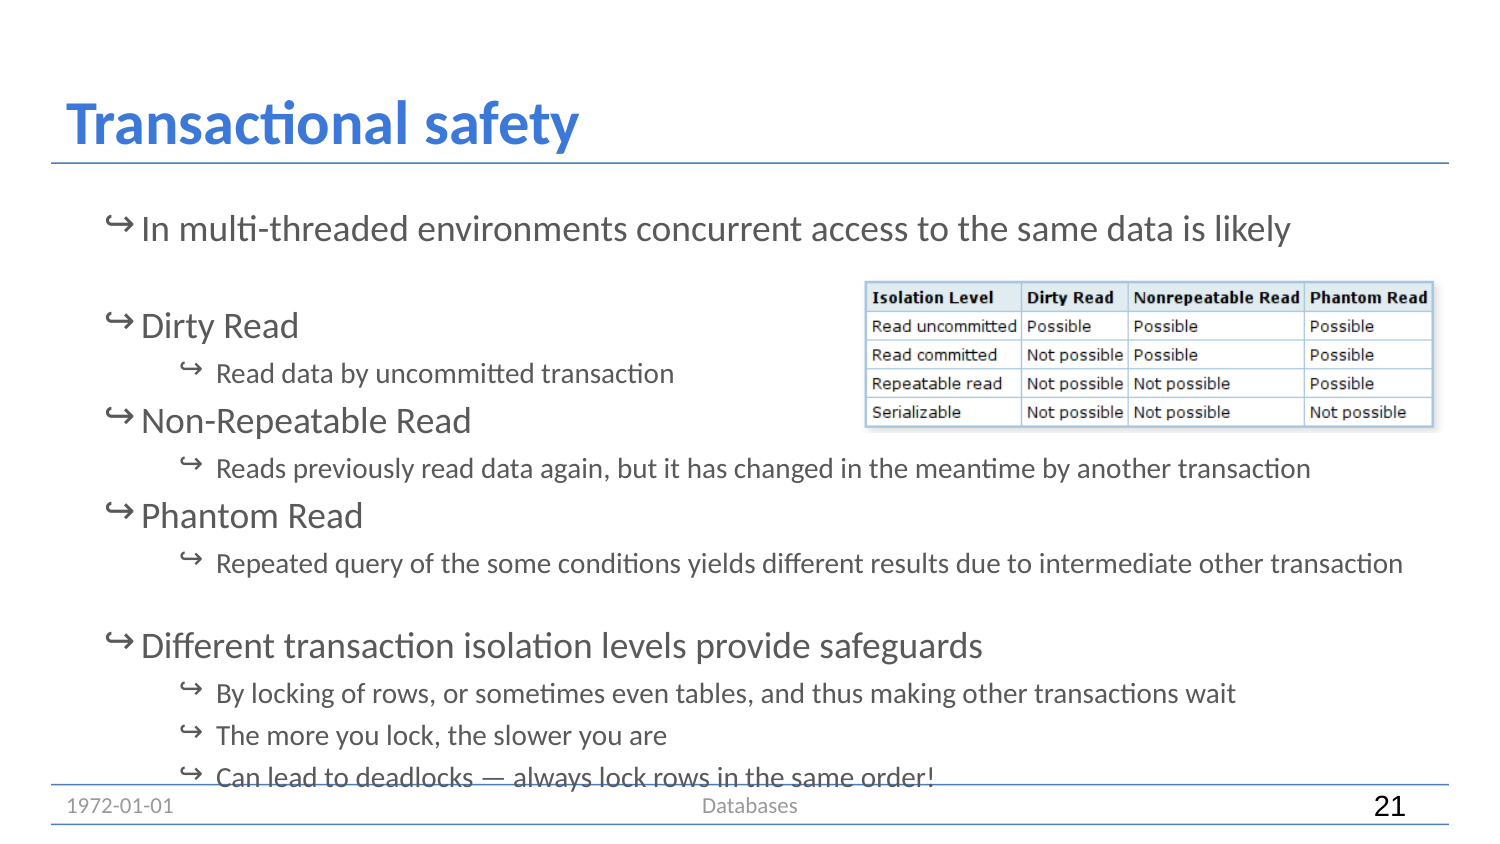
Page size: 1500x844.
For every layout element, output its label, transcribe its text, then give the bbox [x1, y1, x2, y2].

list In multi-threaded environments concurrent access to the same data is likely Dirty Read Read data by uncommitted transaction Non-Repeatable Read Reads previously read data again, but it has changed in the meantime by another transaction Phantom Read Repeated query of the some conditions yields different results due to intermediate other transaction Different transaction isolation levels provide safeguards By locking of rows, or sometimes even tables, and thus making other transactions wait The more you lock, the slower you are Can lead to deadlocks — always lock rows in the same order! [51, 189, 1449, 750]
title Transactional safety [51, 72, 1449, 167]
picture [856, 271, 1449, 433]
slide_number <number> [1358, 784, 1449, 825]
